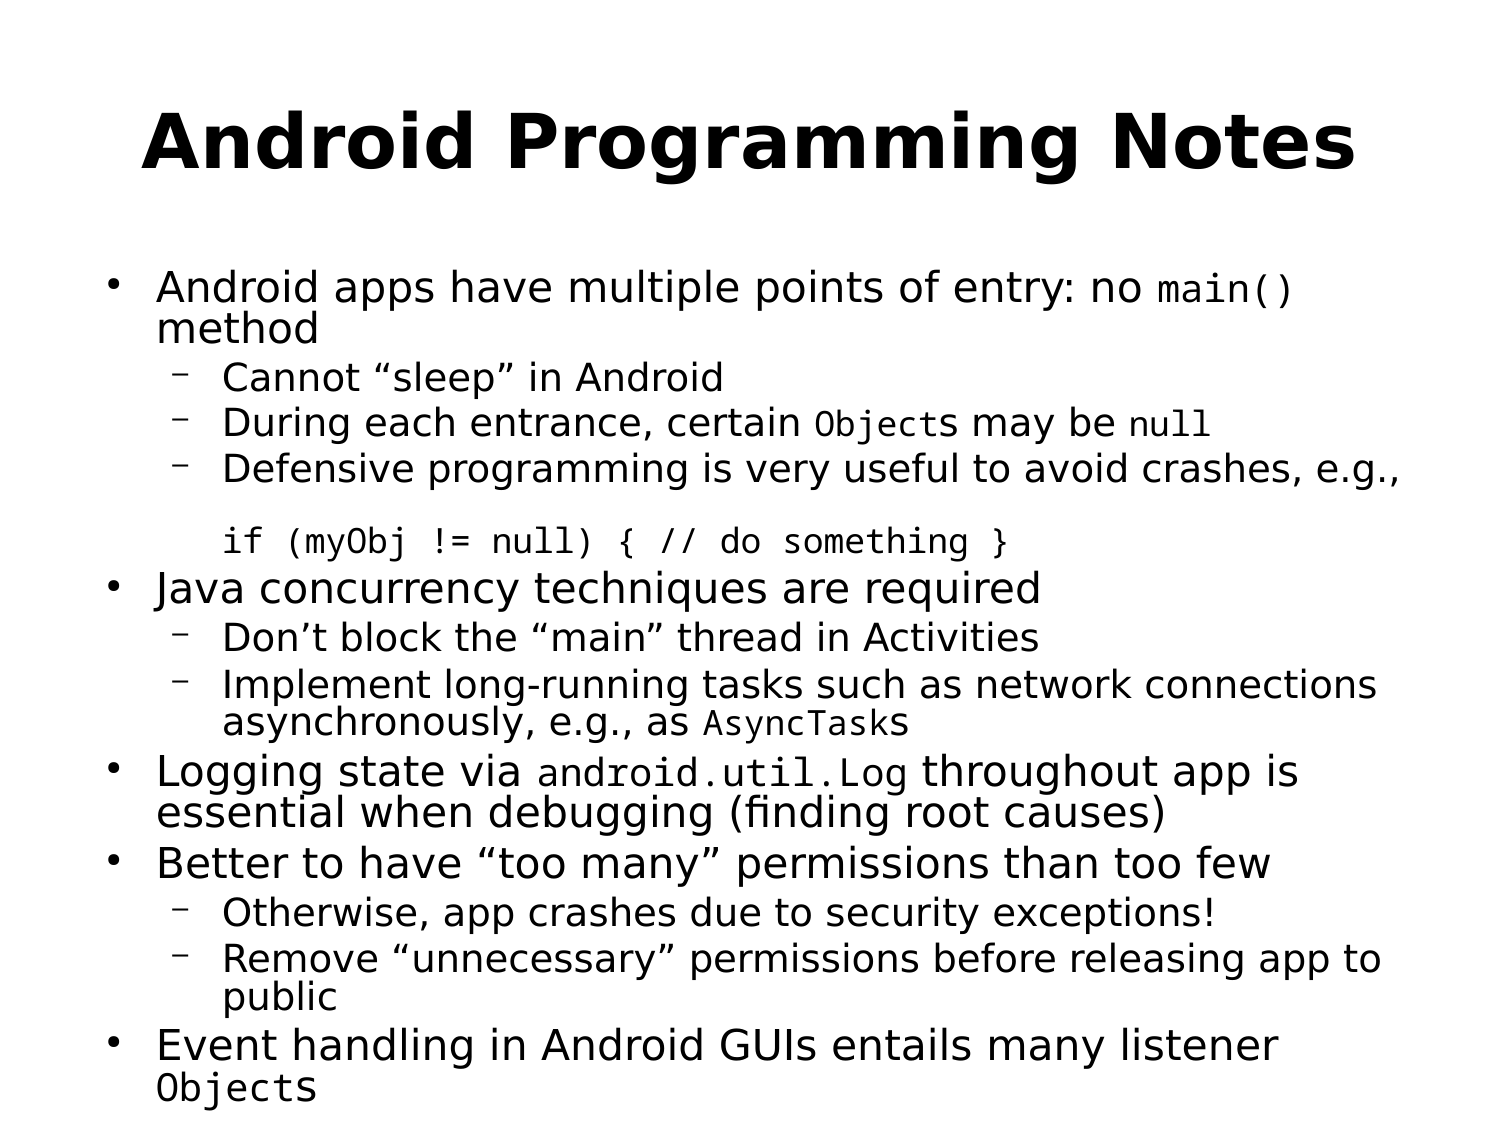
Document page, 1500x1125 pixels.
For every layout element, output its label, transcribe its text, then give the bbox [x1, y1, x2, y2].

title Android Programming Notes [75, 45, 1426, 233]
list Android apps have multiple points of entry: no main() method Cannot “sleep” in Android During each entrance, certain Objects may be null Defensive programming is very useful to avoid crashes, e.g., if (myObj != null) { // do something } Java concurrency techniques are required Don’t block the “main” thread in Activities Implement long-running tasks such as network connections asynchronously, e.g., as AsyncTasks Logging state via android.util.Log throughout app is essential when debugging (finding root causes) Better to have “too many” permissions than too few Otherwise, app crashes due to security exceptions! Remove “unnecessary” permissions before releasing app to public Event handling in Android GUIs entails many listener Objects [75, 262, 1426, 1125]
